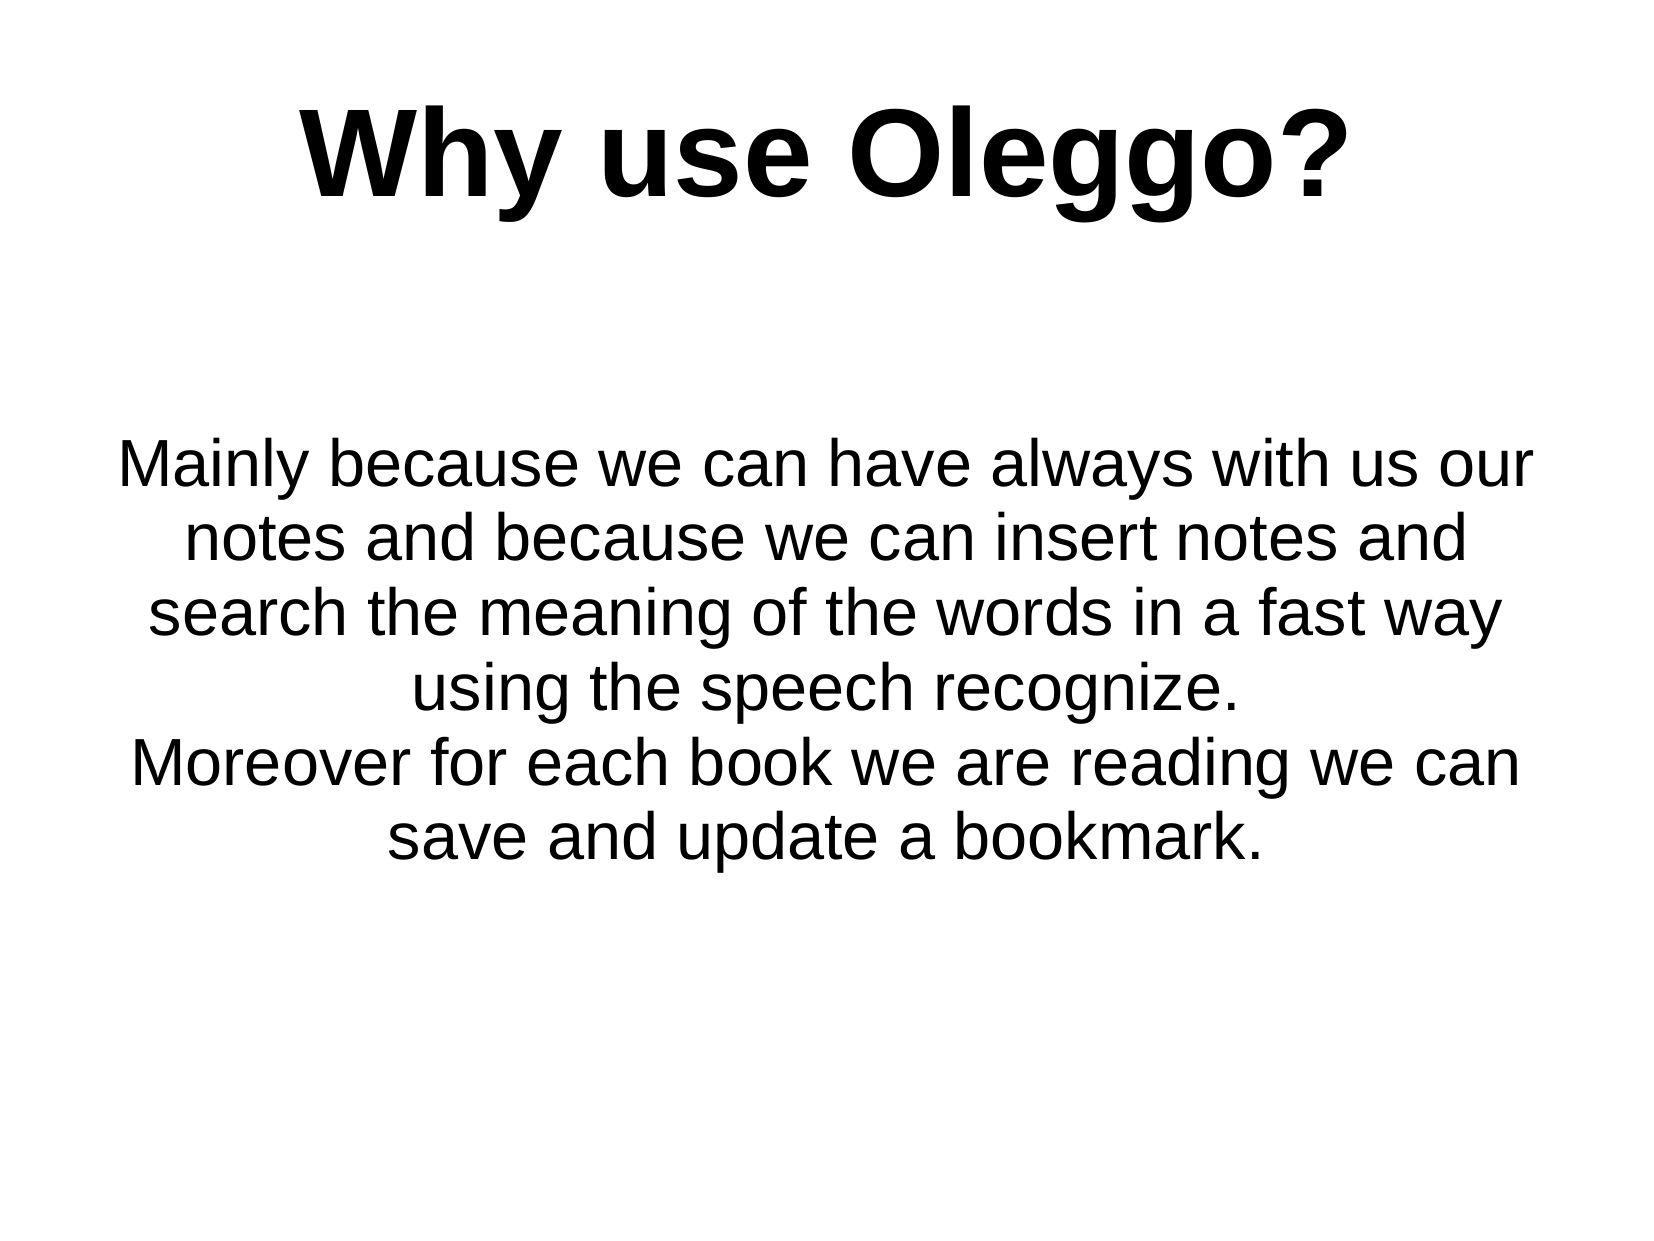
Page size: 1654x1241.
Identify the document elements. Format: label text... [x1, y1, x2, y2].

title Why use Oleggo? [82, 49, 1571, 257]
subtitle Mainly because we can have always with us our notes and because we can insert notes and search the meaning of the words in a fast way using the speech recognize. Moreover for each book we are reading we can save and update a bookmark. [82, 290, 1571, 1010]
